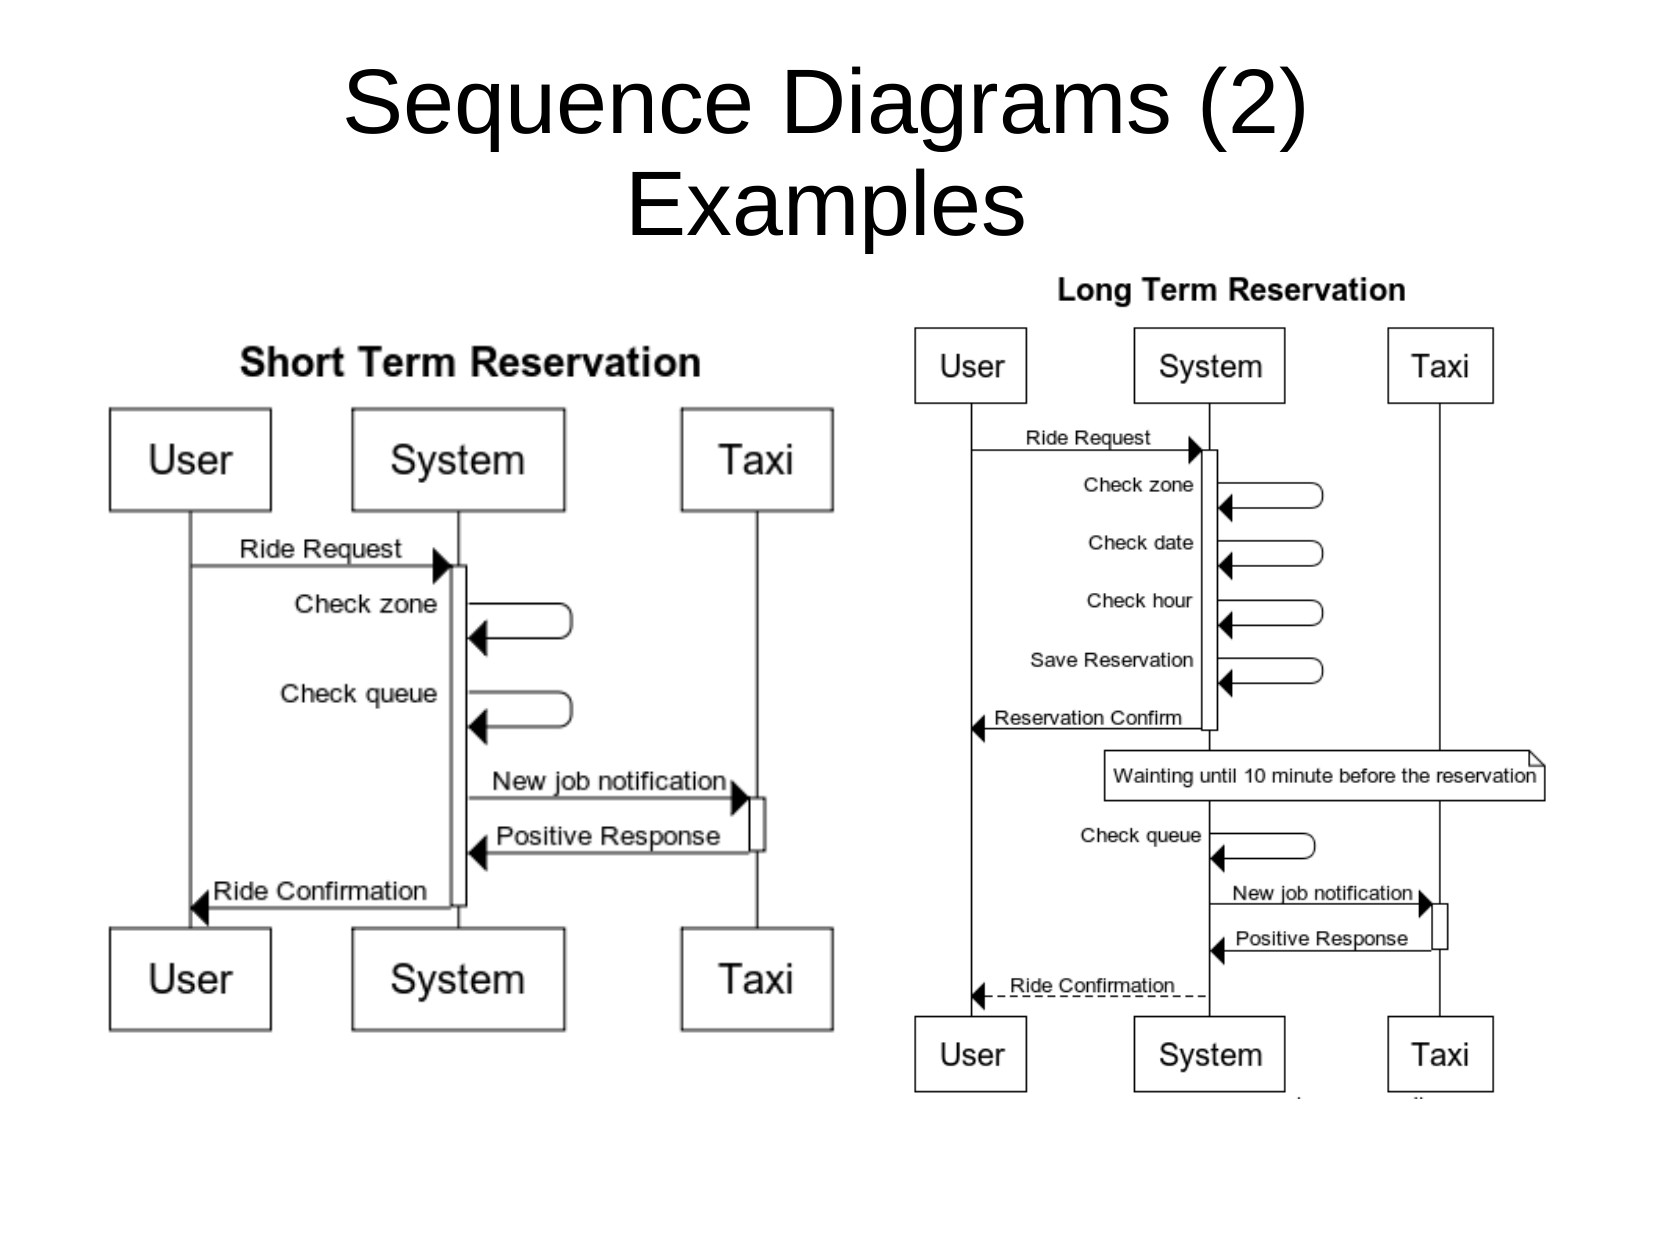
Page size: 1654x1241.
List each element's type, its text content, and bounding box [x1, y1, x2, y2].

picture [81, 318, 863, 1043]
title Sequence Diagrams (2) Examples [82, 49, 1571, 257]
picture [899, 254, 1560, 1099]
